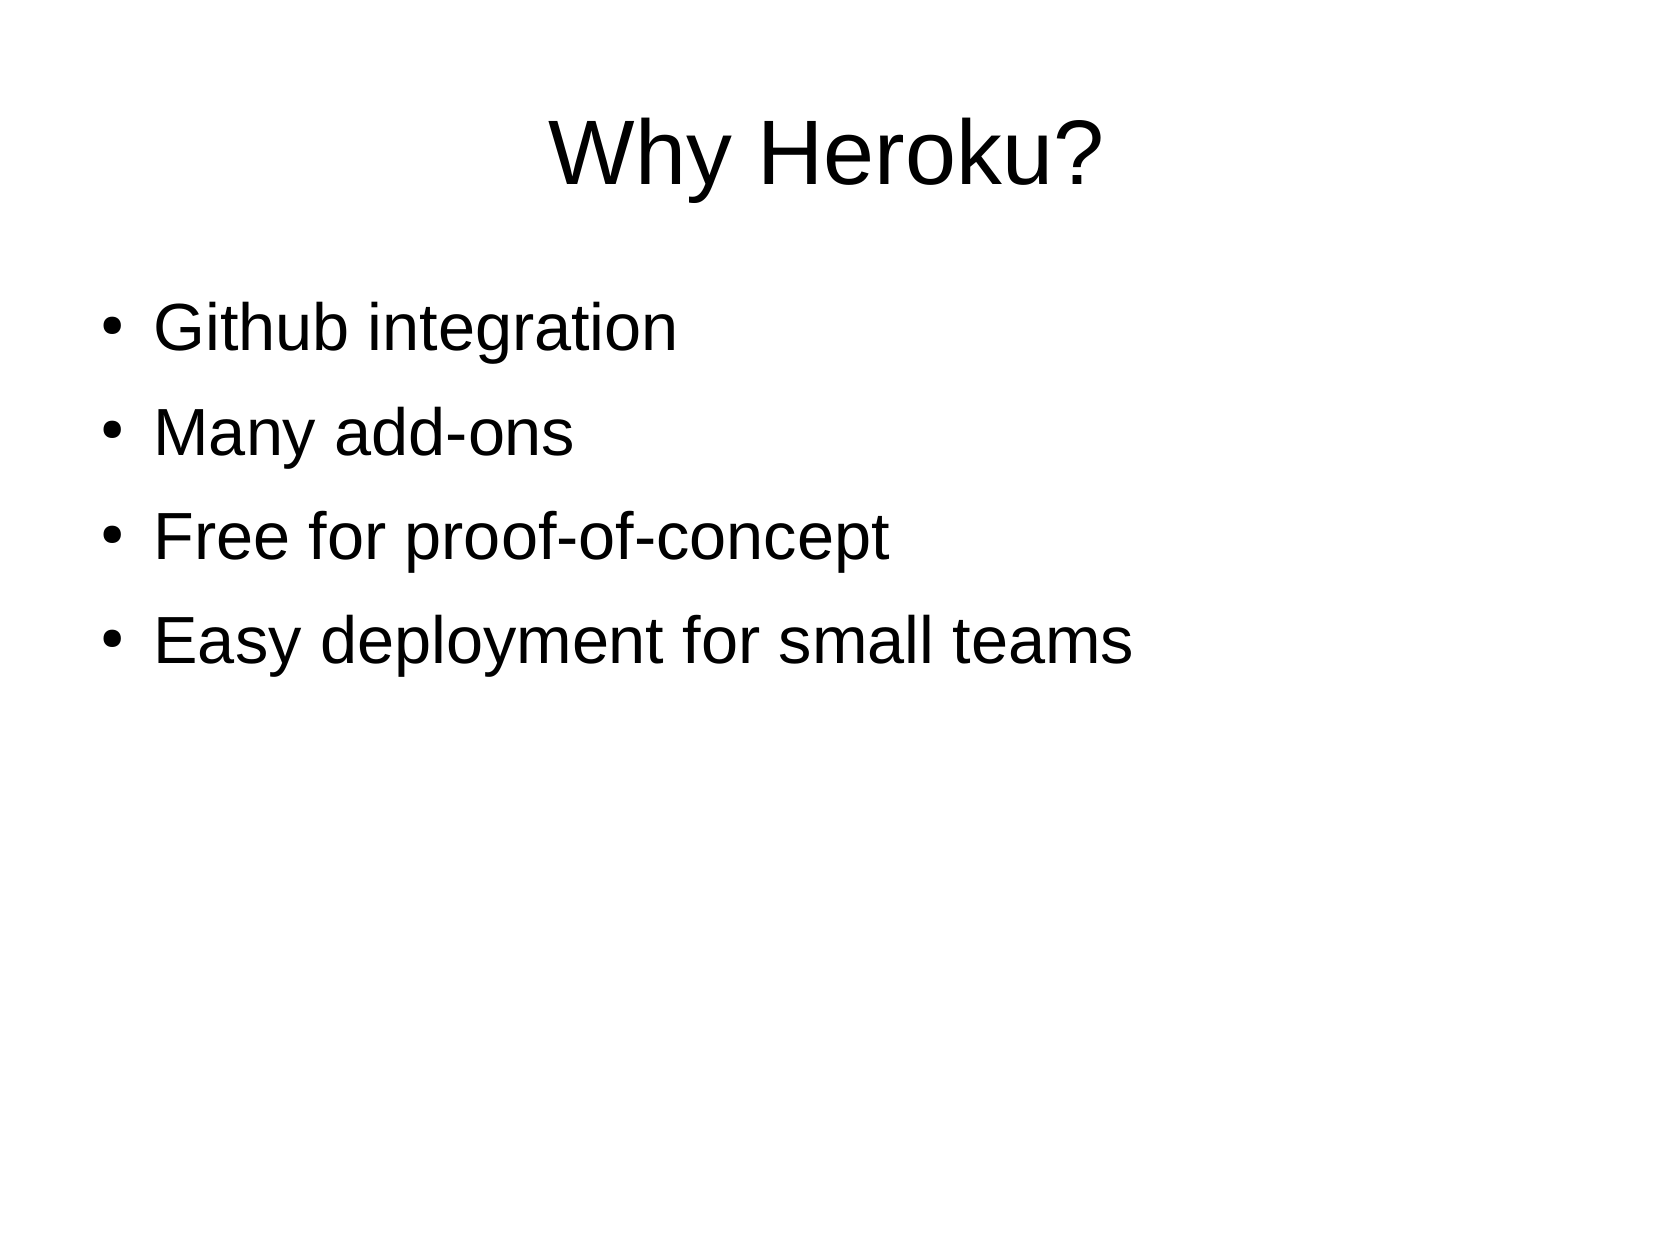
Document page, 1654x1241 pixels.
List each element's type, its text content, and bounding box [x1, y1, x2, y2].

title Why Heroku? [82, 49, 1571, 257]
list Github integration Many add-ons Free for proof-of-concept Easy deployment for small teams [82, 290, 1571, 1010]
